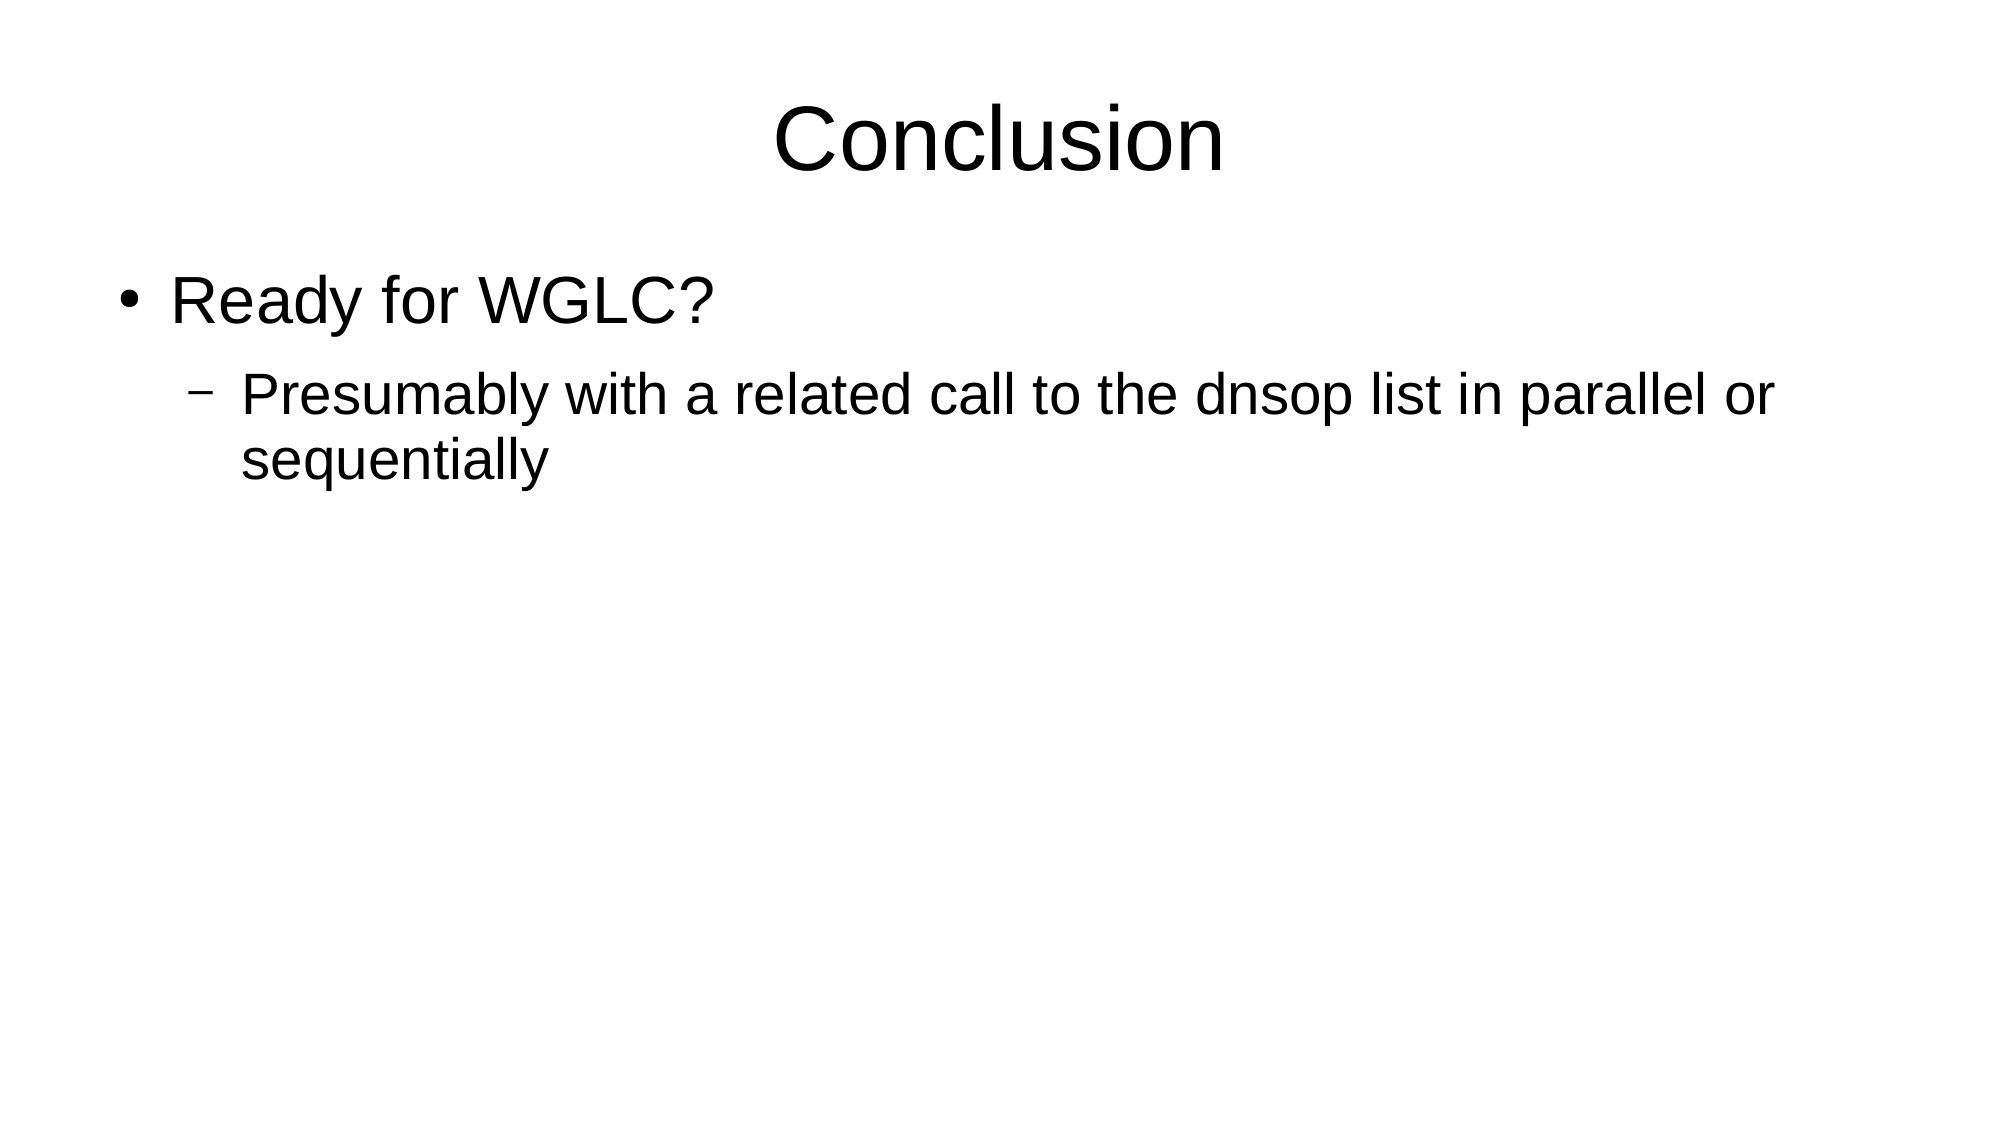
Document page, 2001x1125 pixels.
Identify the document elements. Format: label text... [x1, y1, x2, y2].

list Ready for WGLC? Presumably with a related call to the dnsop list in parallel or sequentially [99, 263, 1900, 916]
title Conclusion [99, 44, 1900, 233]
